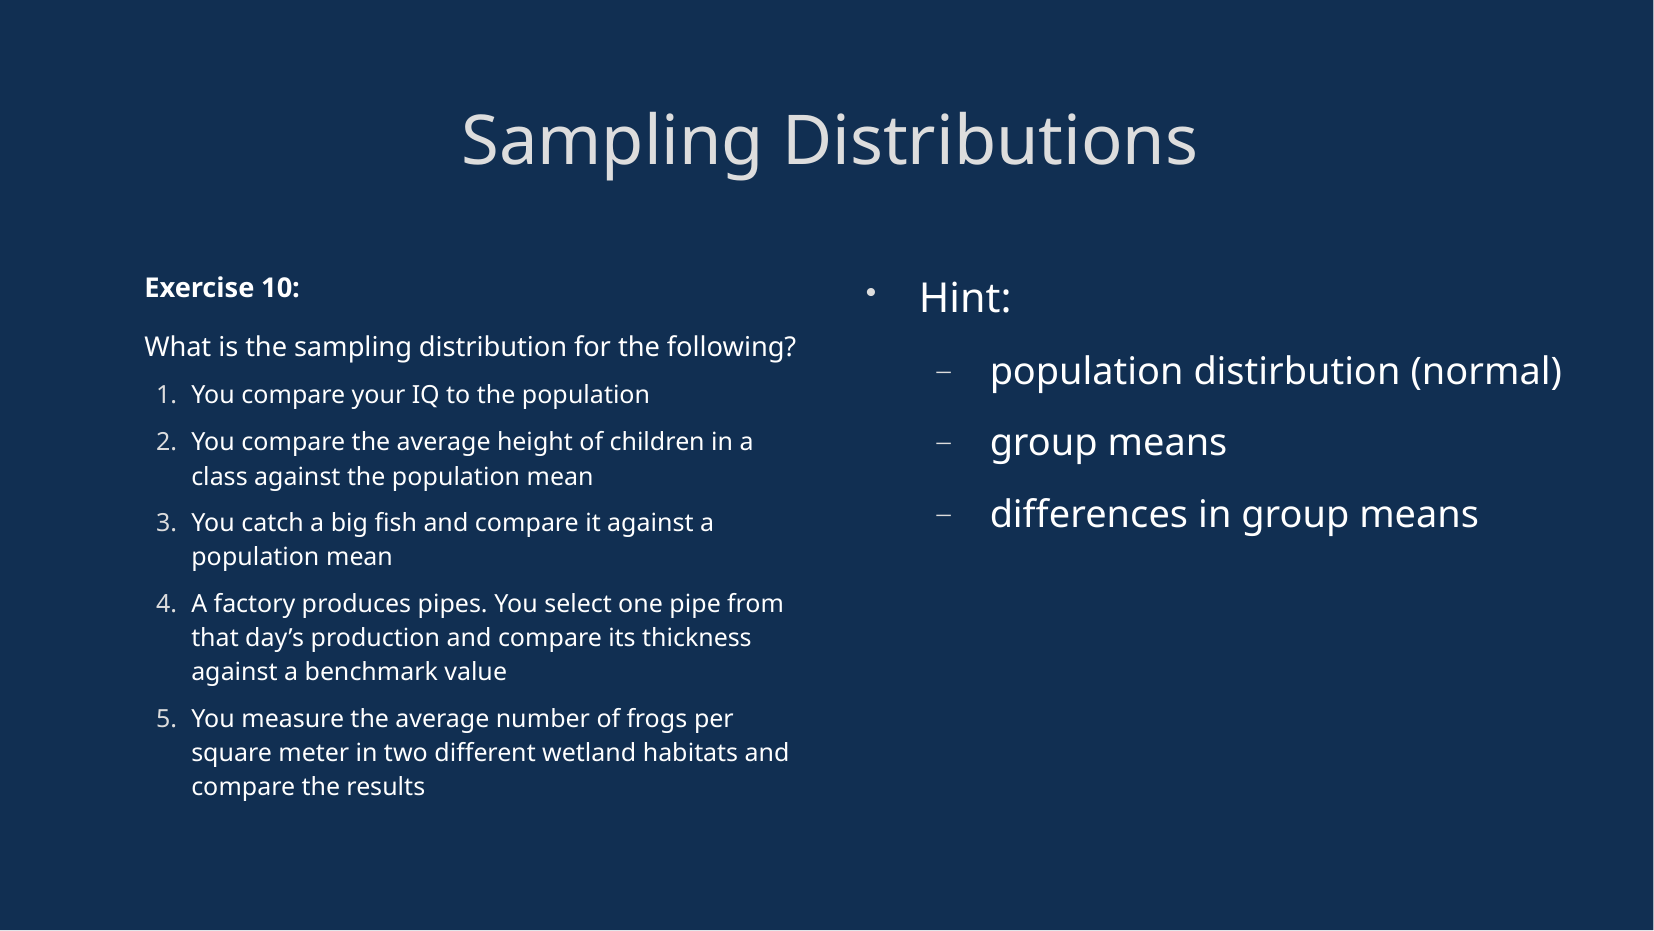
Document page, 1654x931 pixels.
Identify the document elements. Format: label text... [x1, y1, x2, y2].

title Sampling Distributions [97, 56, 1563, 220]
list Hint: population distirbution (normal) group means differences in group means [848, 268, 1563, 806]
list Exercise 10: What is the sampling distribution for the following? You compare your IQ to the population You compare the average height of children in a class against the population mean You catch a big fish and compare it against a population mean A factory produces pipes. You select one pipe from that day’s production and compare its thickness against a benchmark value You measure the average number of frogs per square meter in two different wetland habitats and compare the results [97, 268, 813, 806]
